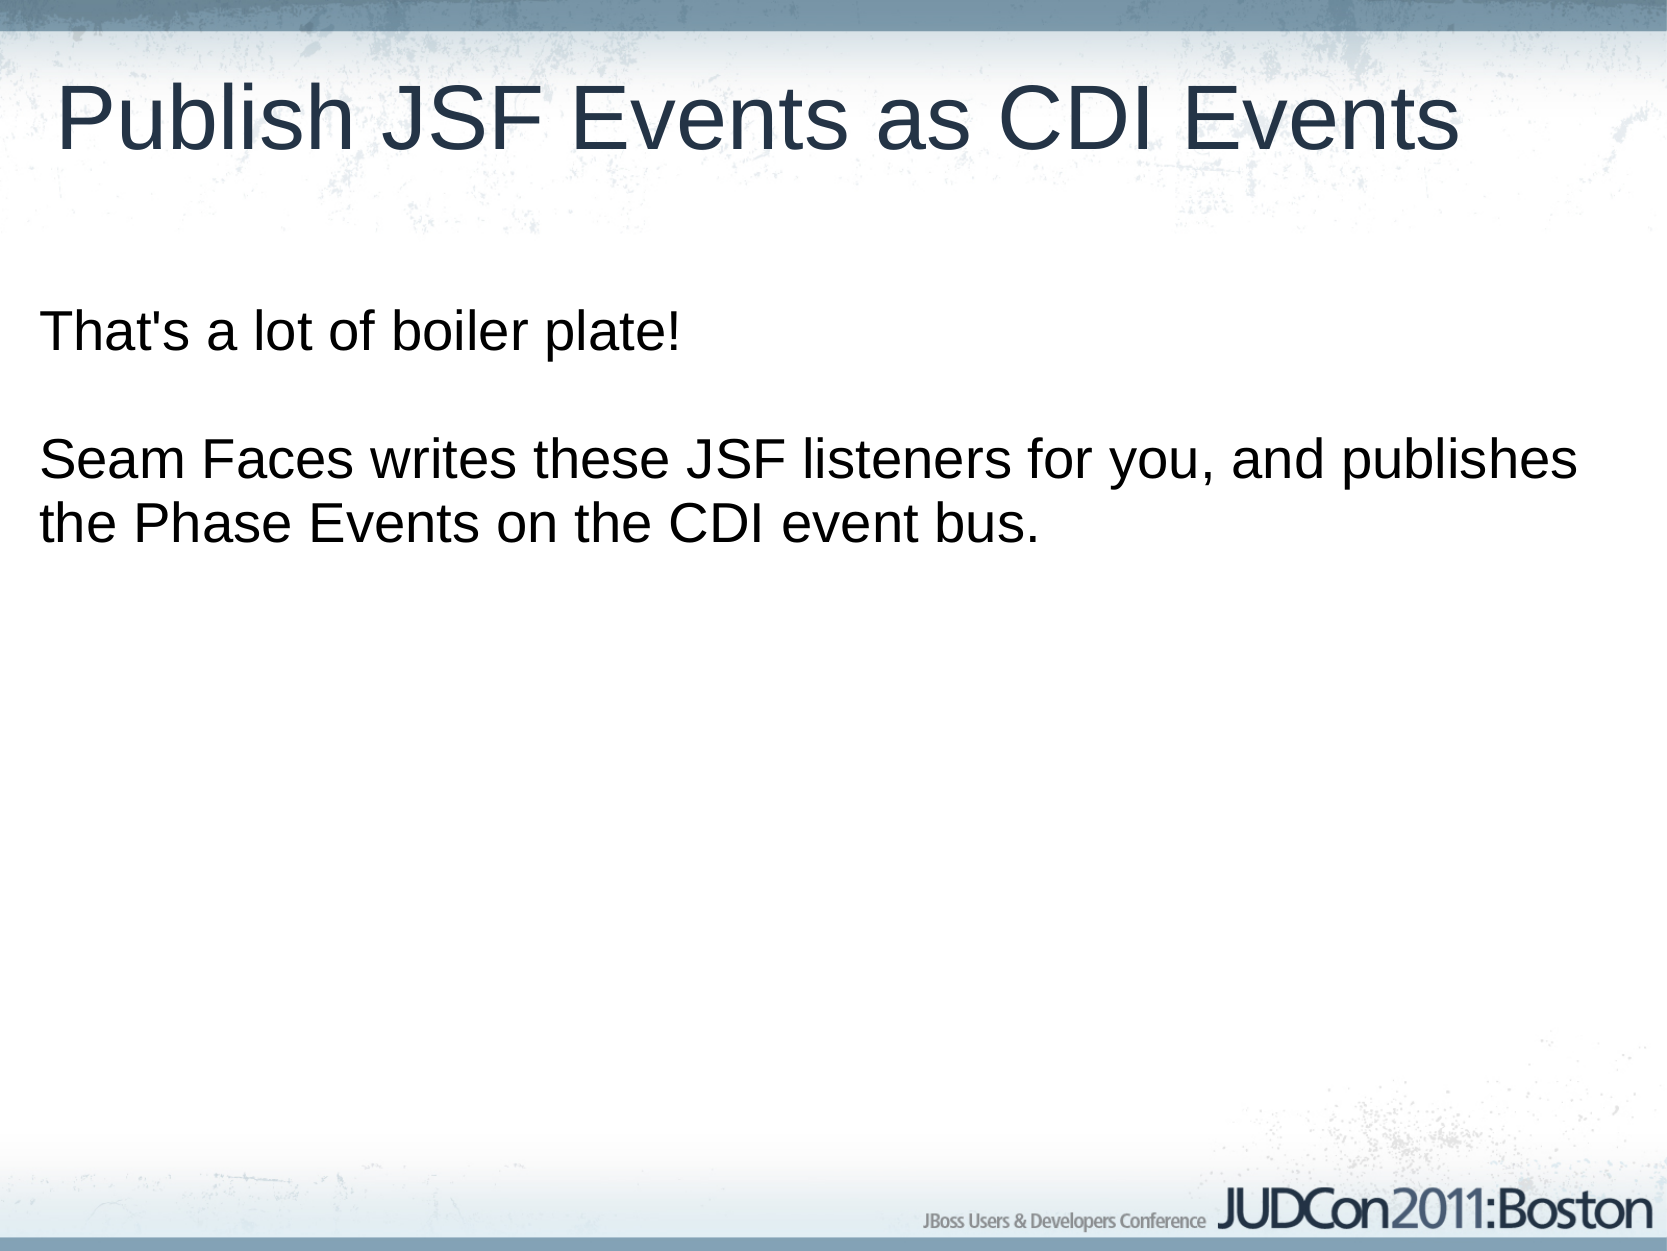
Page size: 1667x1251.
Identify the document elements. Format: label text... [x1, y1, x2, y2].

picture [0, 0, 1667, 1251]
title Publish JSF Events as CDI Events [40, 50, 1627, 216]
list That's a lot of boiler plate! Seam Faces writes these JSF listeners for you, and publishes the Phase Events on the CDI event bus. [39, 298, 1625, 1199]
